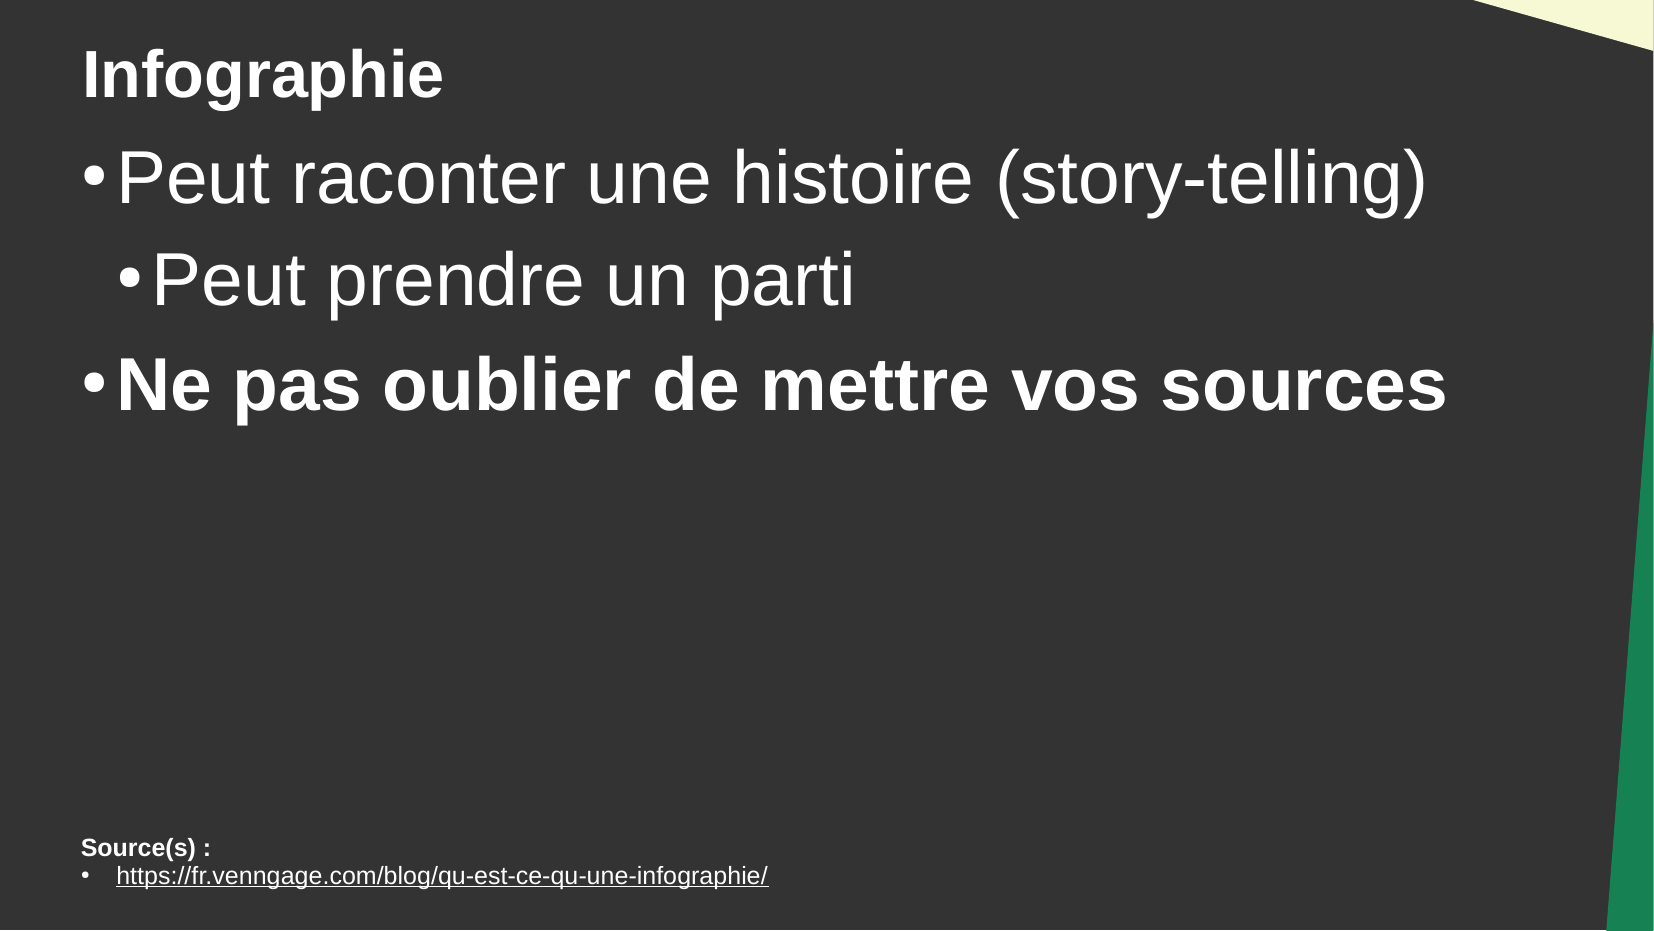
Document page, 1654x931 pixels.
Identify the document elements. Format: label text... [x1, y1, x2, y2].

text_box Source(s) : https://fr.venngage.com/blog/qu-est-ce-qu-une-infographie/ [66, 826, 1483, 926]
list Peut raconter une histoire (story-telling) Peut prendre un parti Ne pas oublier de mettre vos sources [80, 135, 1560, 461]
title Infographie [82, 37, 1571, 122]
text_box [1473, 0, 1654, 52]
text_box [1606, 313, 1654, 931]
